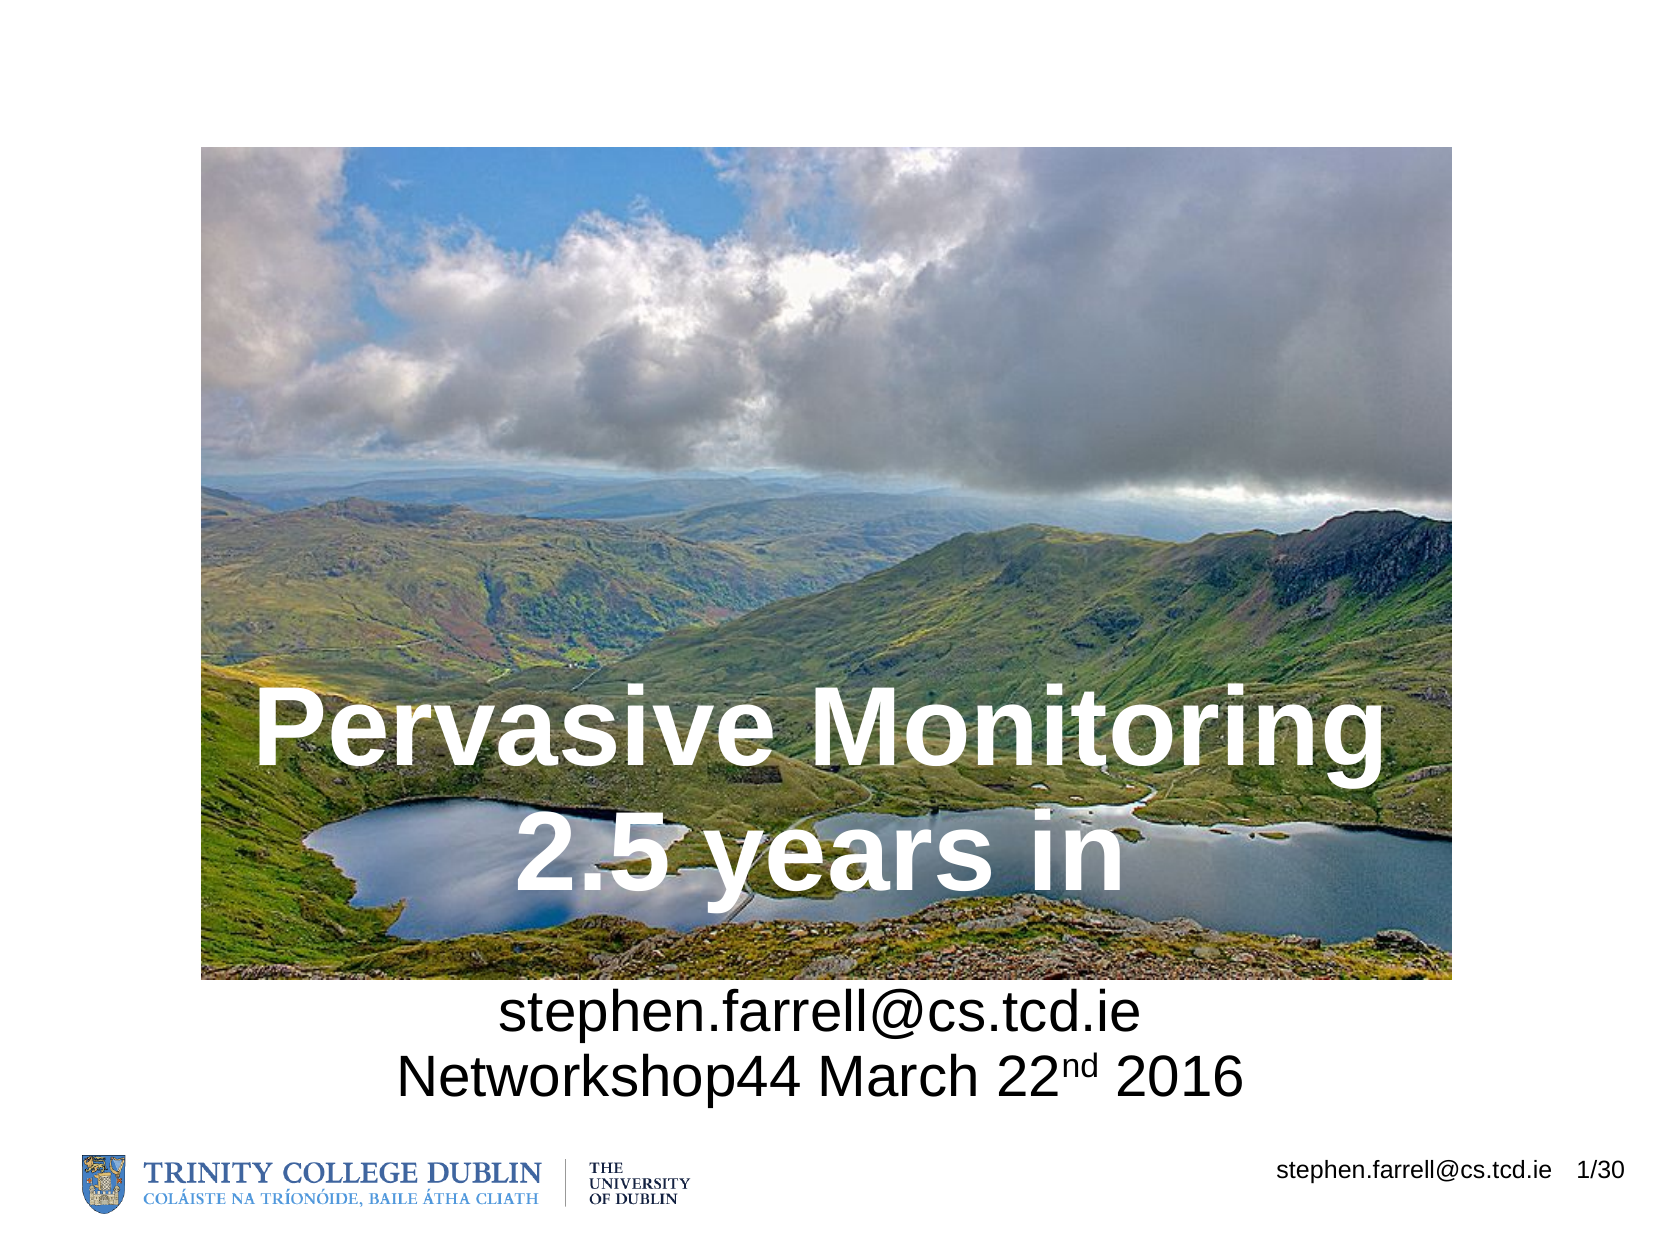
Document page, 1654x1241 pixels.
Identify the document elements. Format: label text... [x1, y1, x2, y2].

text_box Pervasive Monitoring 2.5 years in stephen.farrell@cs.tcd.ie Networkshop44 March 22nd 2016 [76, 564, 1565, 1208]
picture [201, 147, 1452, 564]
picture [82, 1208, 694, 1214]
